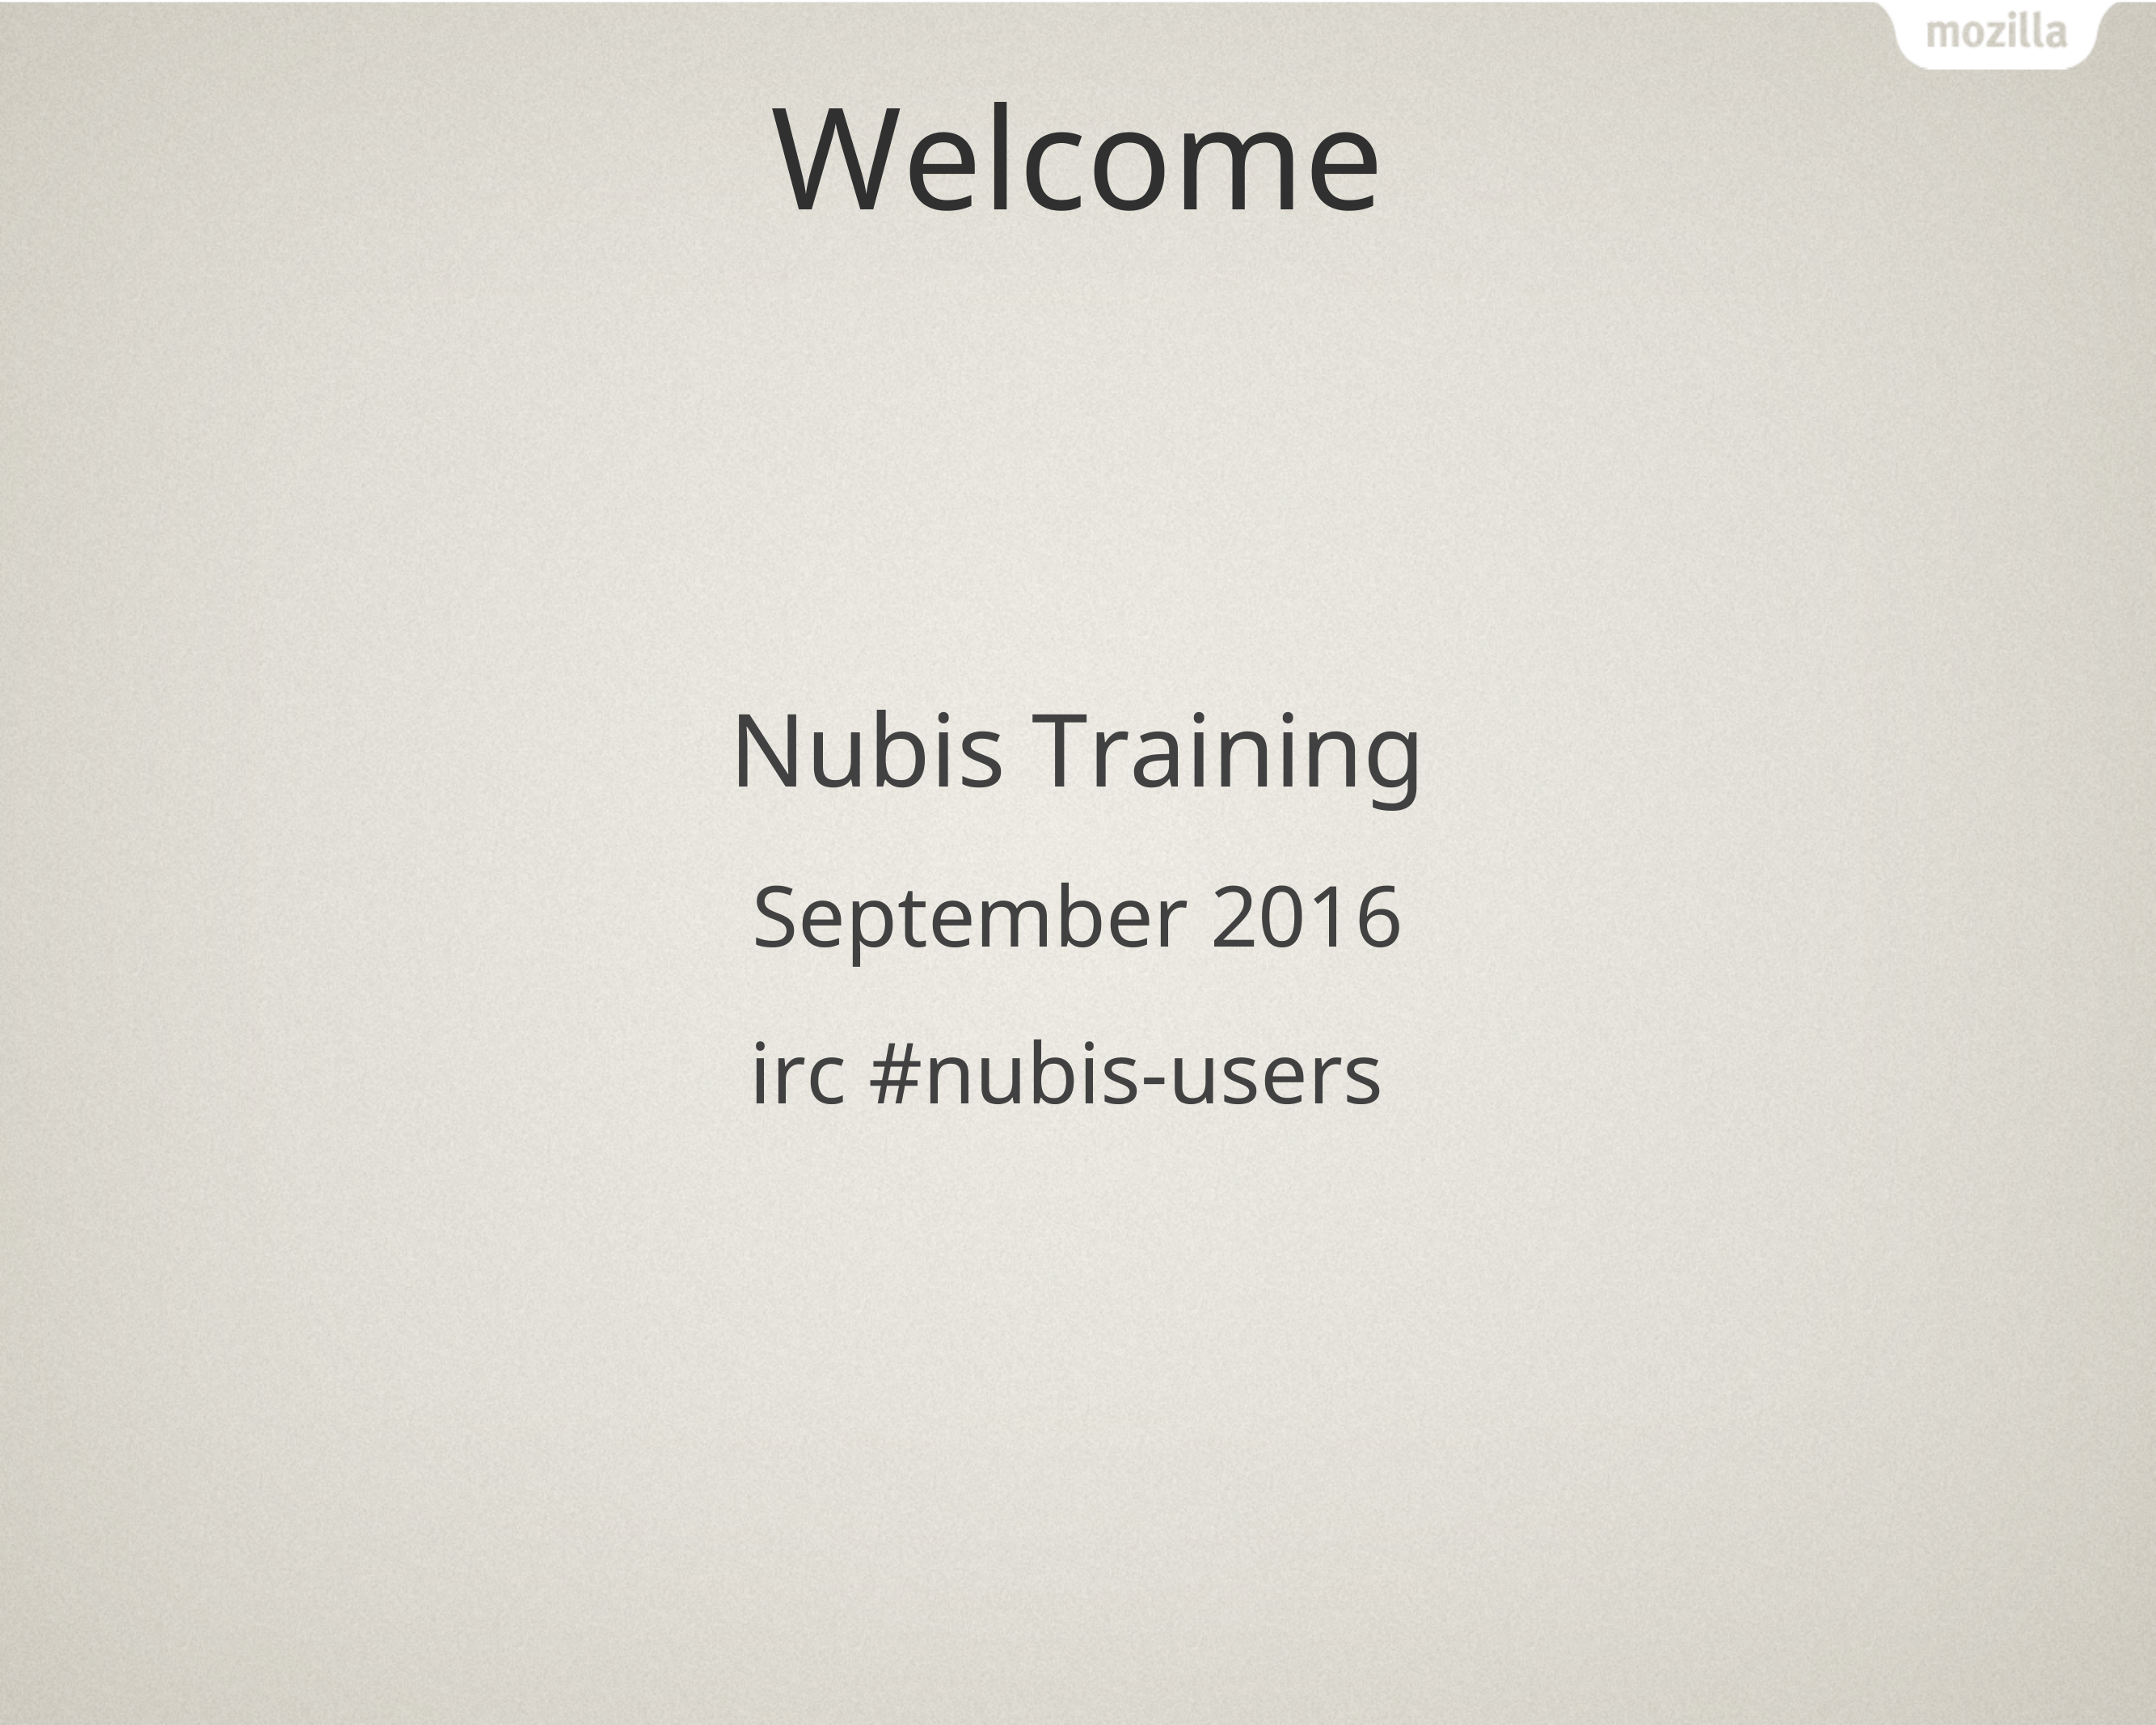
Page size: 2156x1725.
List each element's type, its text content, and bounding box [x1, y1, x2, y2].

picture [0, 0, 2156, 1725]
subtitle Nubis Training September 2016 irc #nubis-users [108, 403, 2048, 1404]
title Welcome [58, 45, 2097, 261]
